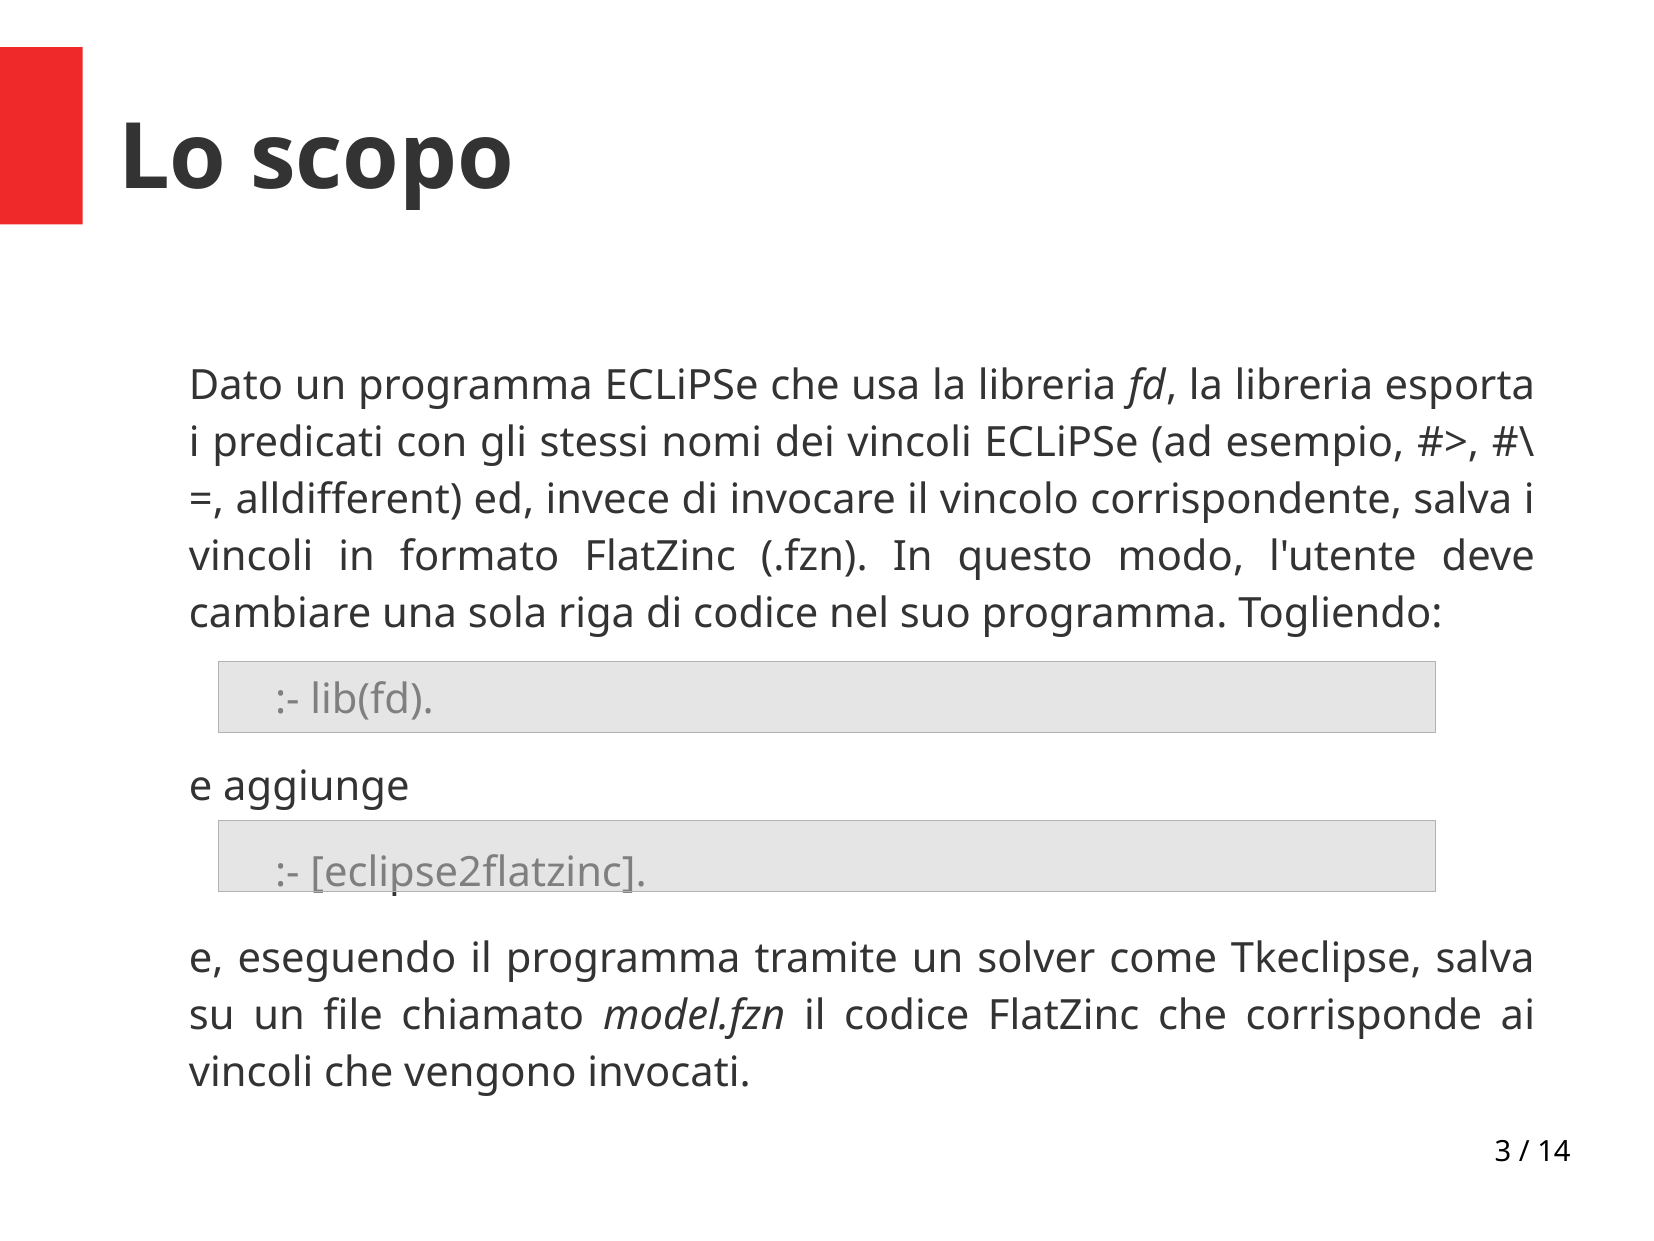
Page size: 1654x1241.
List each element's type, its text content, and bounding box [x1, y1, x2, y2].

text_box [218, 661, 1436, 733]
title Lo scopo [118, 49, 1571, 257]
text_box [218, 820, 1436, 892]
list Dato un programma ECLiPSe che usa la libreria fd, la libreria esporta i predicati con gli stessi nomi dei vincoli ECLiPSe (ad esempio, #>, #\=, alldifferent) ed, invece di invocare il vincolo corrispondente, salva i vincoli in formato FlatZinc (.fzn). In questo modo, l'utente deve cambiare una sola riga di codice nel suo programma. Togliendo: :- lib(fd). e aggiunge :- [eclipse2flatzinc]. e, eseguendo il programma tramite un solver come Tkeclipse, salva su un file chiamato model.fzn il codice FlatZinc che corrisponde ai vincoli che vengono invocati. [118, 354, 1536, 1074]
